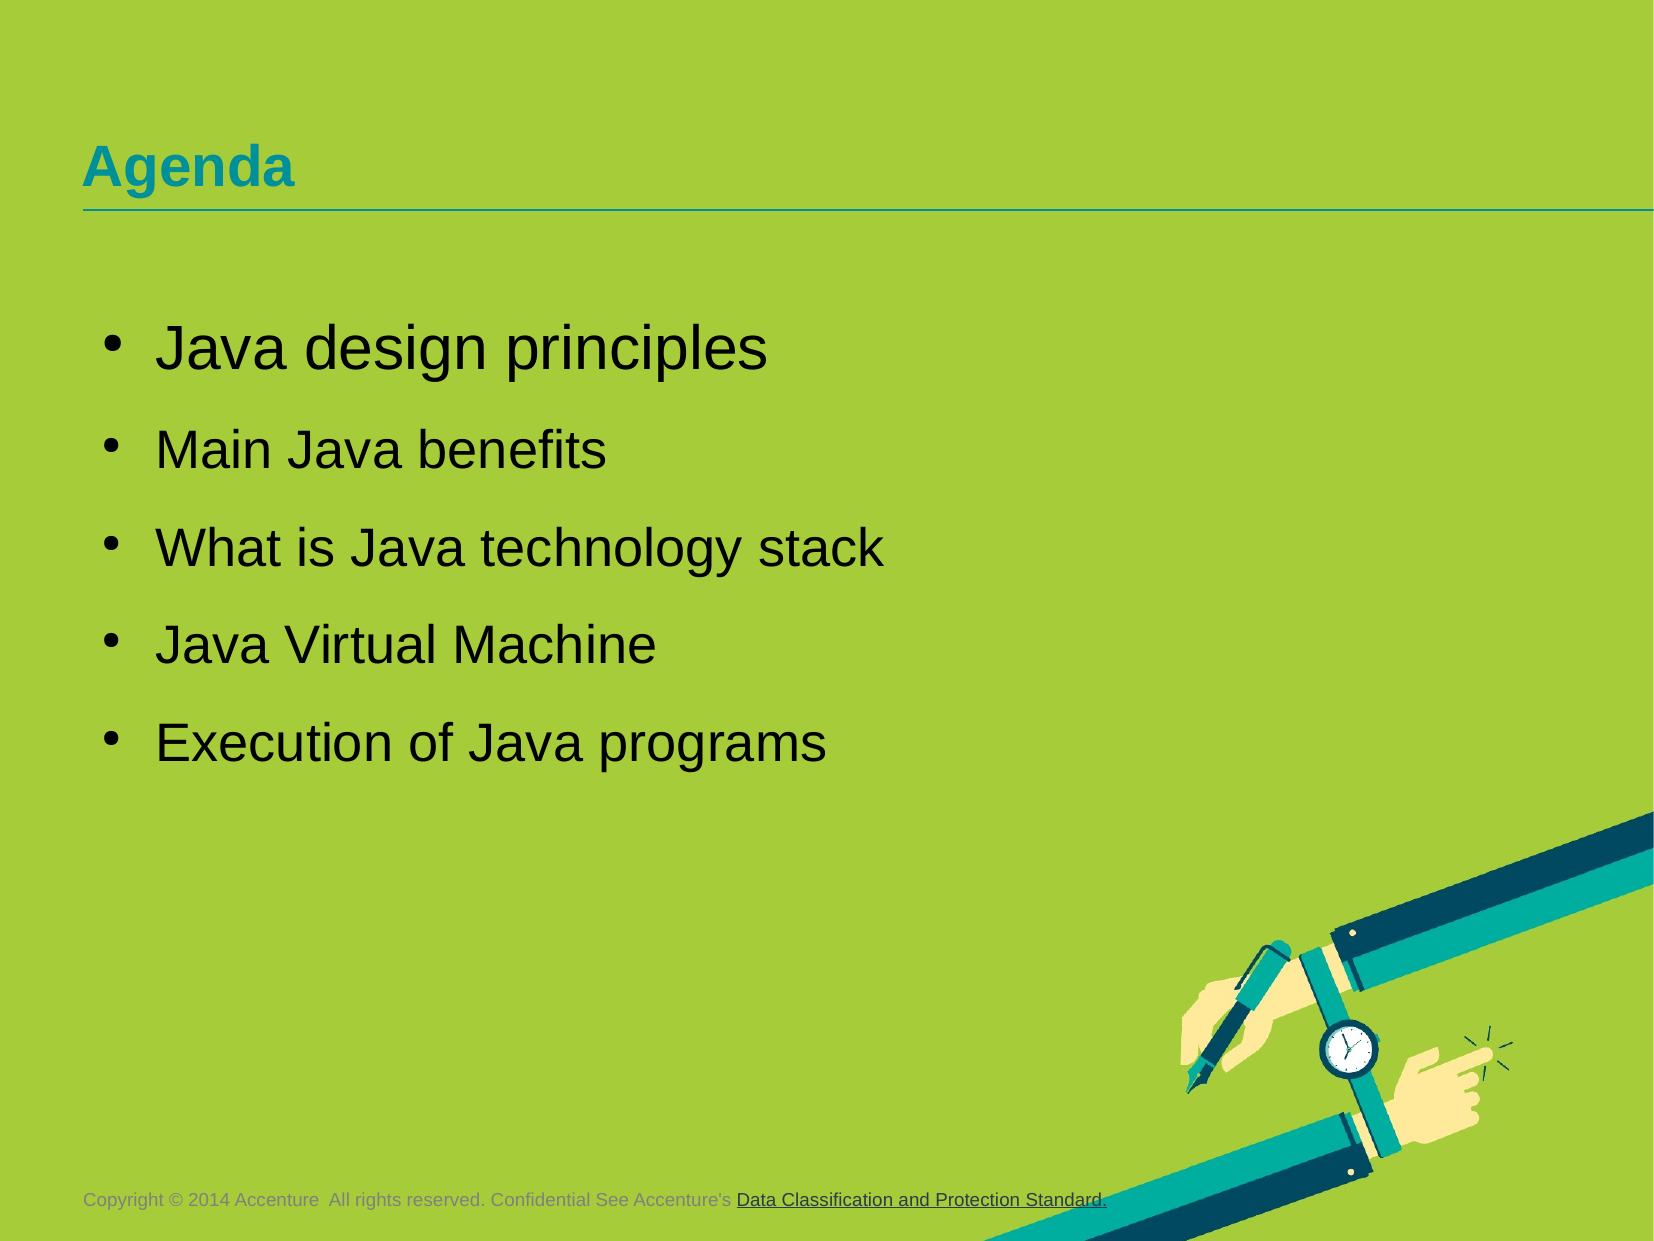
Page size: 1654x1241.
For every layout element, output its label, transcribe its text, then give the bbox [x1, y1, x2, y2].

picture [0, 0, 1654, 1241]
list Java design principles Main Java benefits What is Java technology stack Java Virtual Machine Execution of Java programs [84, 299, 1573, 1166]
picture [1347, 1167, 1354, 1175]
title Agenda [81, 56, 1654, 199]
picture [1186, 848, 1654, 1241]
